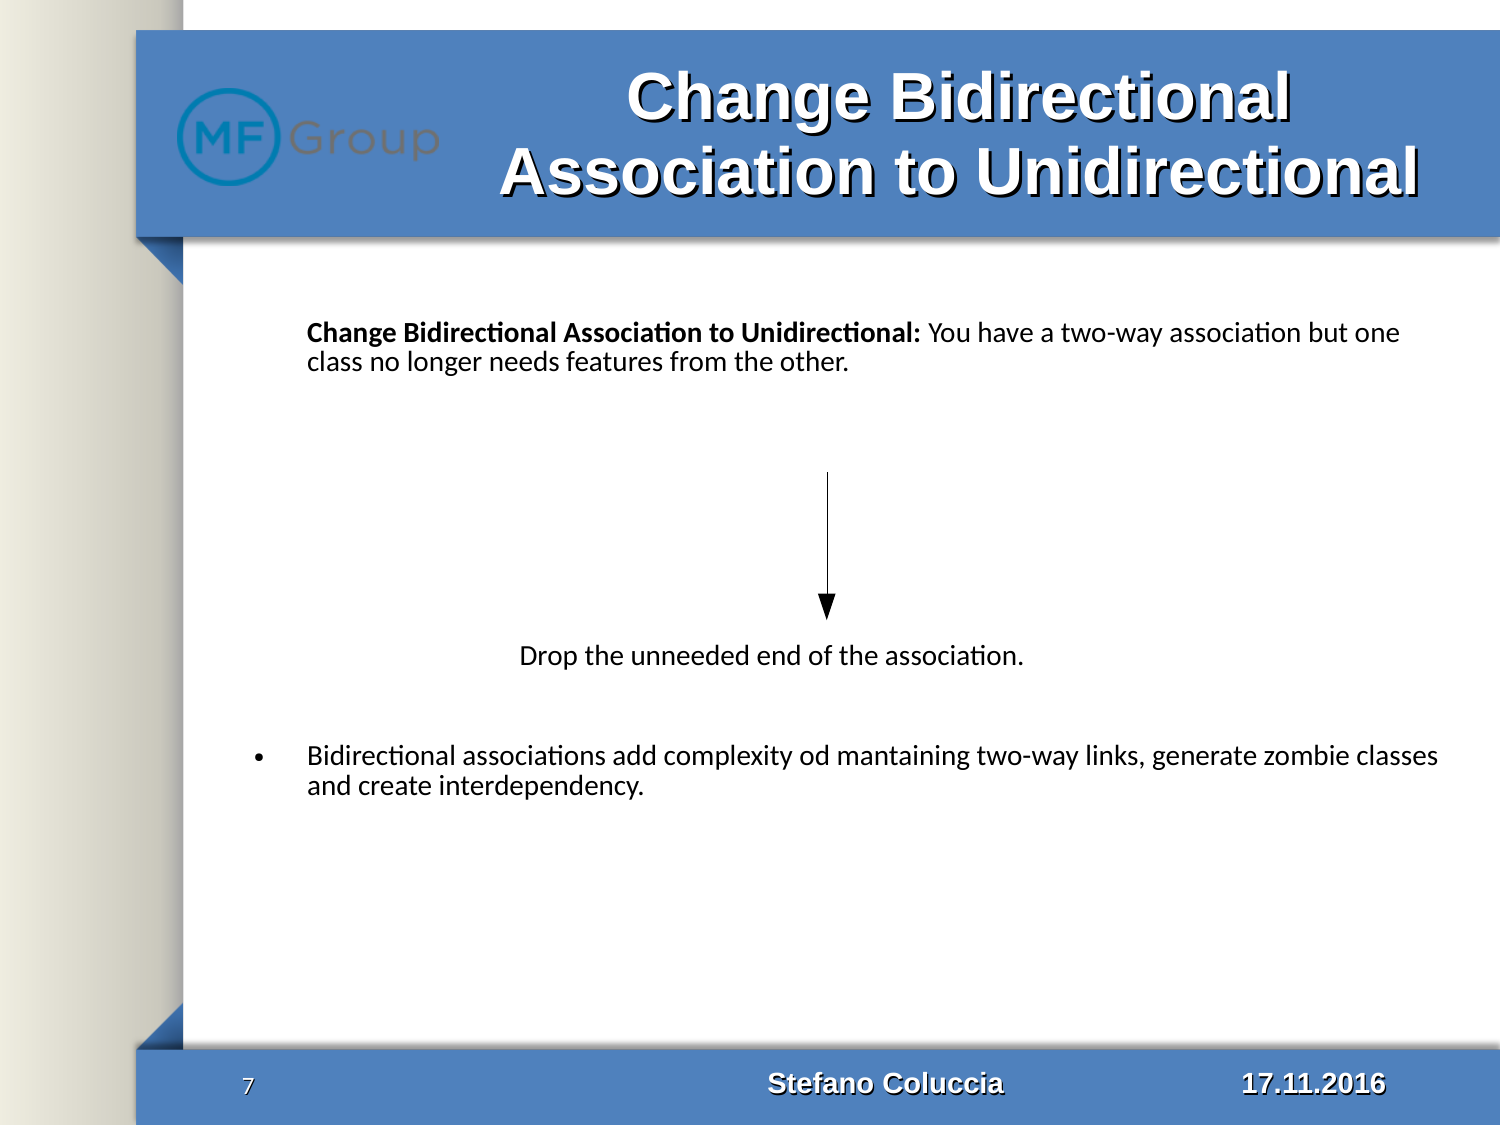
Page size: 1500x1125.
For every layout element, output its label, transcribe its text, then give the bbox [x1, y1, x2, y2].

title Stefano Coluccia [738, 1062, 1034, 1105]
title Change Bidirectional Association to Unidirectional [472, 38, 1447, 230]
title 17.11.2016 [1151, 1062, 1477, 1105]
picture [0, 0, 1500, 1125]
list Change Bidirectional Association to Unidirectional: You have a two-way association but one class no longer needs features from the other. Drop the unneeded end of the association. Bidirectional associations add complexity od mantaining two-way links, generate zombie classes and create interdependency. [236, 261, 1453, 975]
